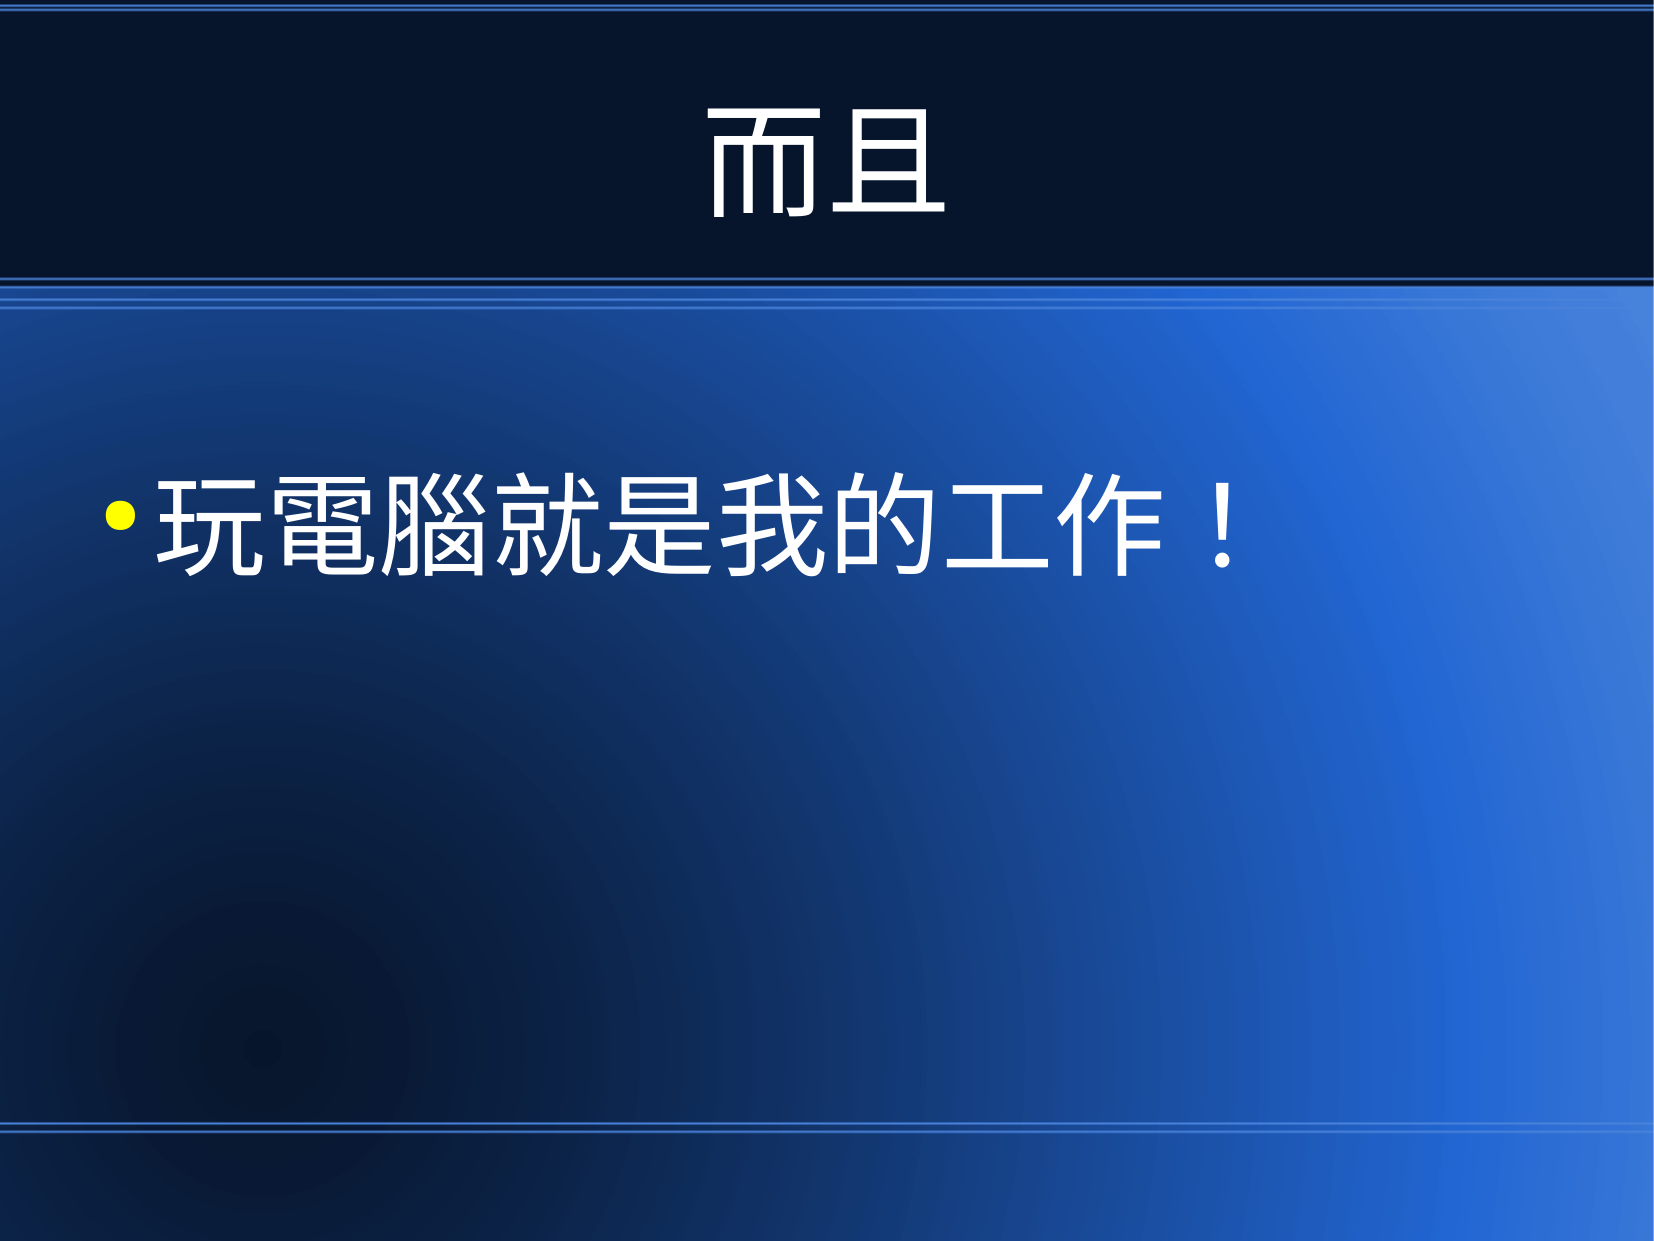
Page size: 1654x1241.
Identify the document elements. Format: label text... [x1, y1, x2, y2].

list 玩電腦就是我的工作！ [82, 355, 1571, 1241]
title 而且 [82, 49, 1571, 257]
picture [0, 0, 1654, 1241]
